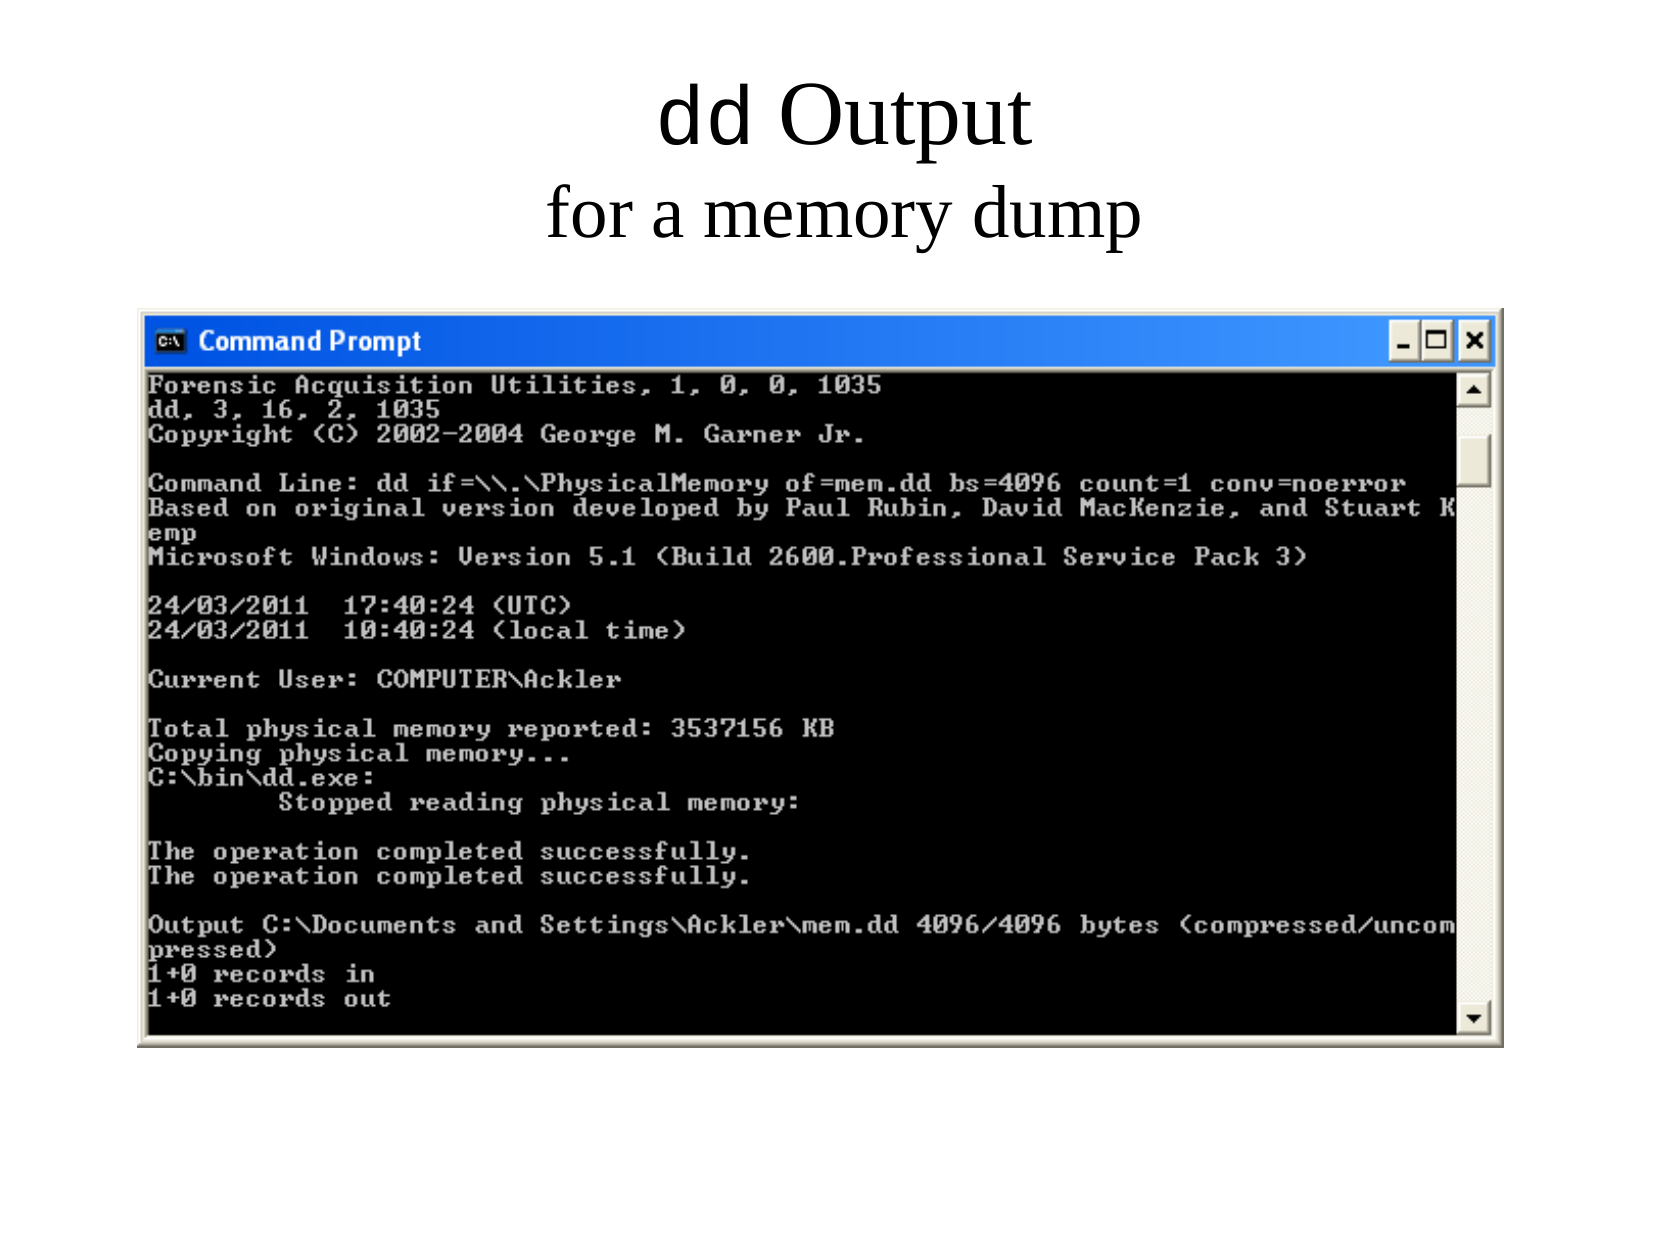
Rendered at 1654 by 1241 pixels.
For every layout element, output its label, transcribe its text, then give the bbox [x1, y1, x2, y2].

picture [137, 308, 1504, 1048]
title dd Output for a memory dump [82, 34, 1571, 272]
